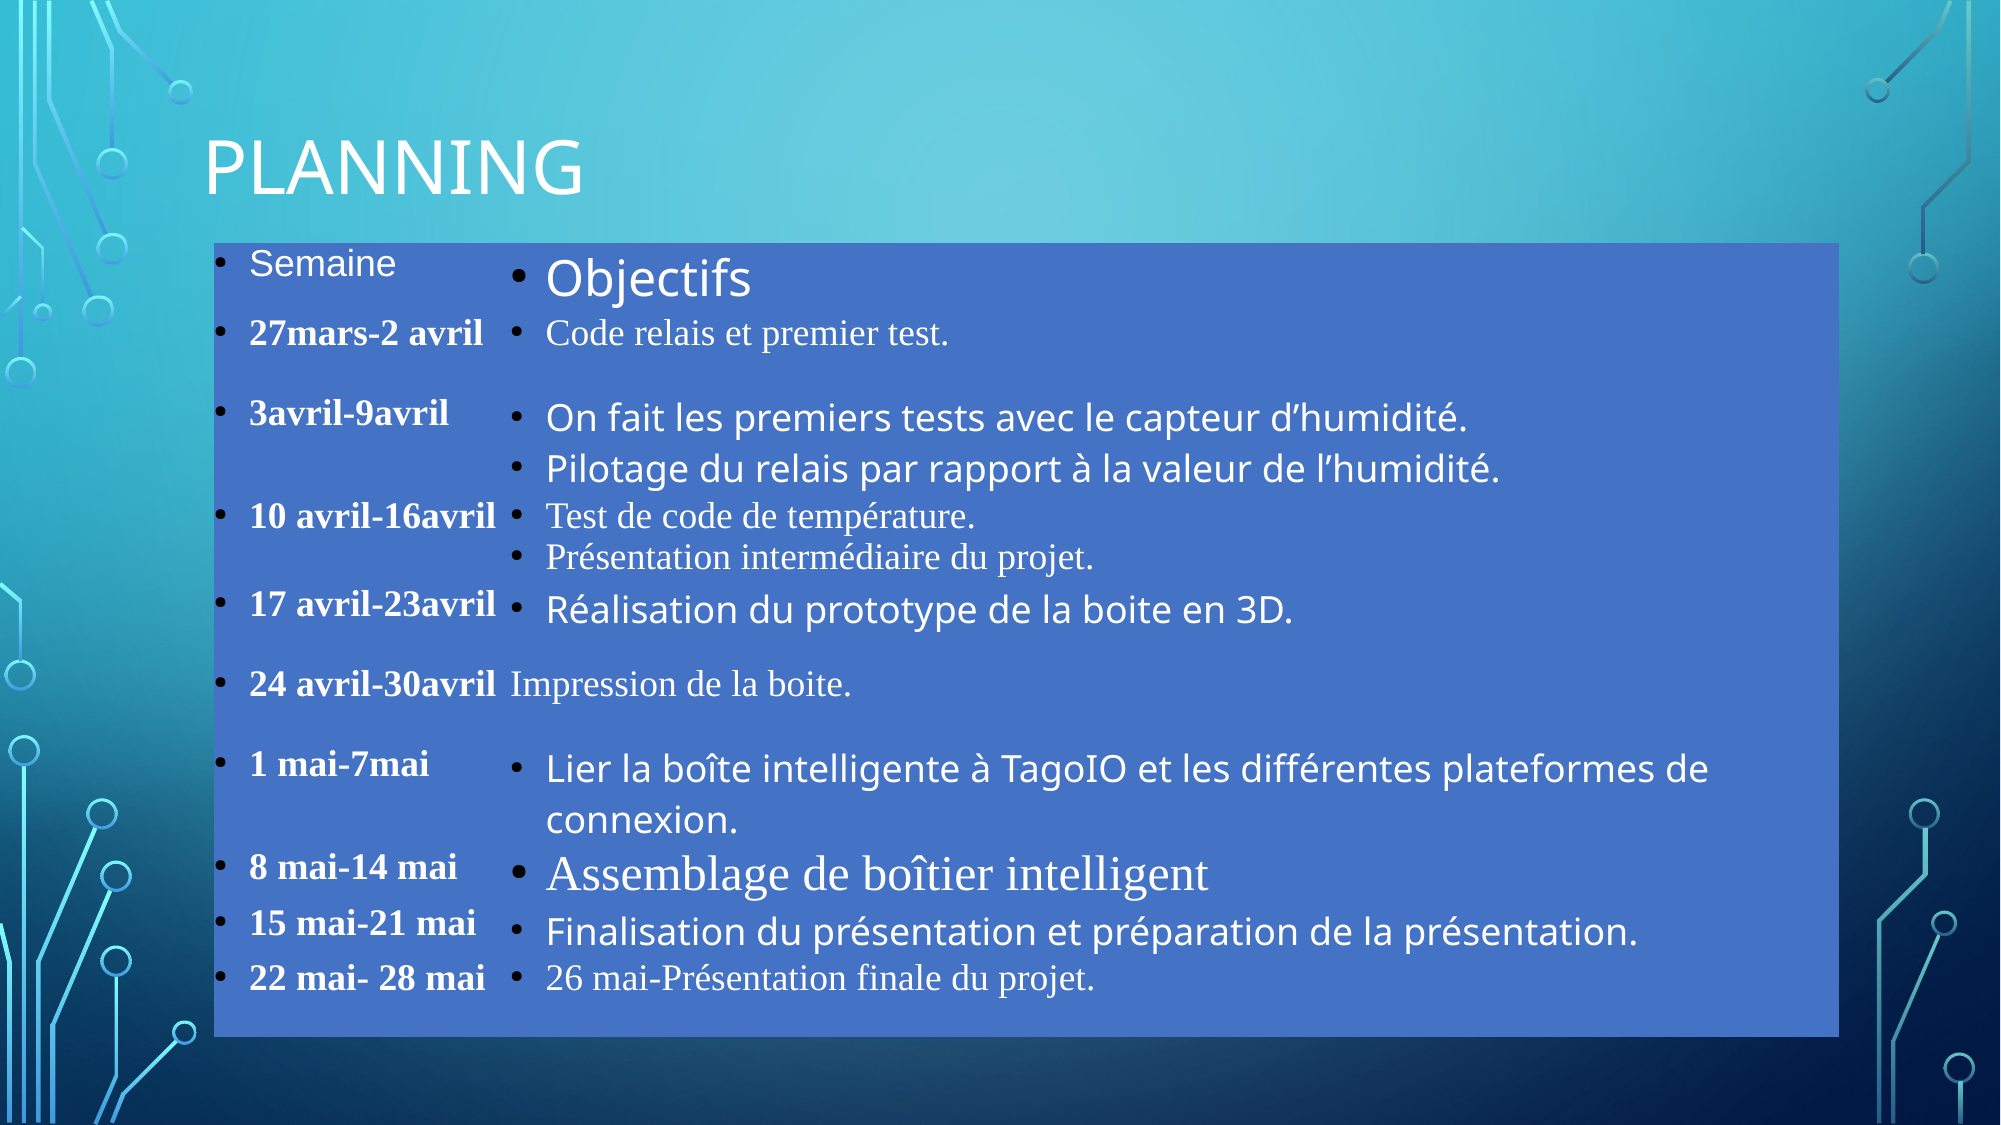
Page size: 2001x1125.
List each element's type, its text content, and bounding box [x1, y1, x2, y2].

table_cell 3avril-9avril [214, 392, 510, 495]
table_cell 17 avril-23avril [214, 583, 510, 663]
table_cell 15 mai-21 mai [214, 902, 510, 957]
table_cell 1 mai-7mai [214, 743, 510, 846]
table_cell Lier la boîte intelligente à TagoIO et les différentes plateformes de connexion. [510, 743, 1839, 846]
table_cell 27mars-2 avril [214, 312, 510, 392]
table_cell 8 mai-14 mai [214, 846, 510, 902]
table_cell Test de code de température. Présentation intermédiaire du projet. [510, 495, 1839, 583]
table_header Semaine [214, 243, 510, 312]
table_cell Réalisation du prototype de la boite en 3D. [510, 583, 1839, 663]
table_cell Impression de la boite. [510, 663, 1839, 743]
table_cell 10 avril-16avril [214, 495, 510, 583]
title Planning [187, 97, 1813, 243]
table_header Objectifs [510, 243, 1839, 312]
table_cell Assemblage de boîtier intelligent [510, 846, 1839, 902]
table_cell Code relais et premier test. [510, 312, 1839, 392]
table_cell 24 avril-30avril [214, 663, 510, 743]
table_cell On fait les premiers tests avec le capteur d’humidité. Pilotage du relais par rapport à la valeur de l’humidité. [510, 392, 1839, 495]
table_cell 22 mai- 28 mai [214, 957, 510, 1037]
table_cell Finalisation du présentation et préparation de la présentation. [510, 902, 1839, 957]
table_cell 26 mai-Présentation finale du projet. [510, 957, 1839, 1037]
